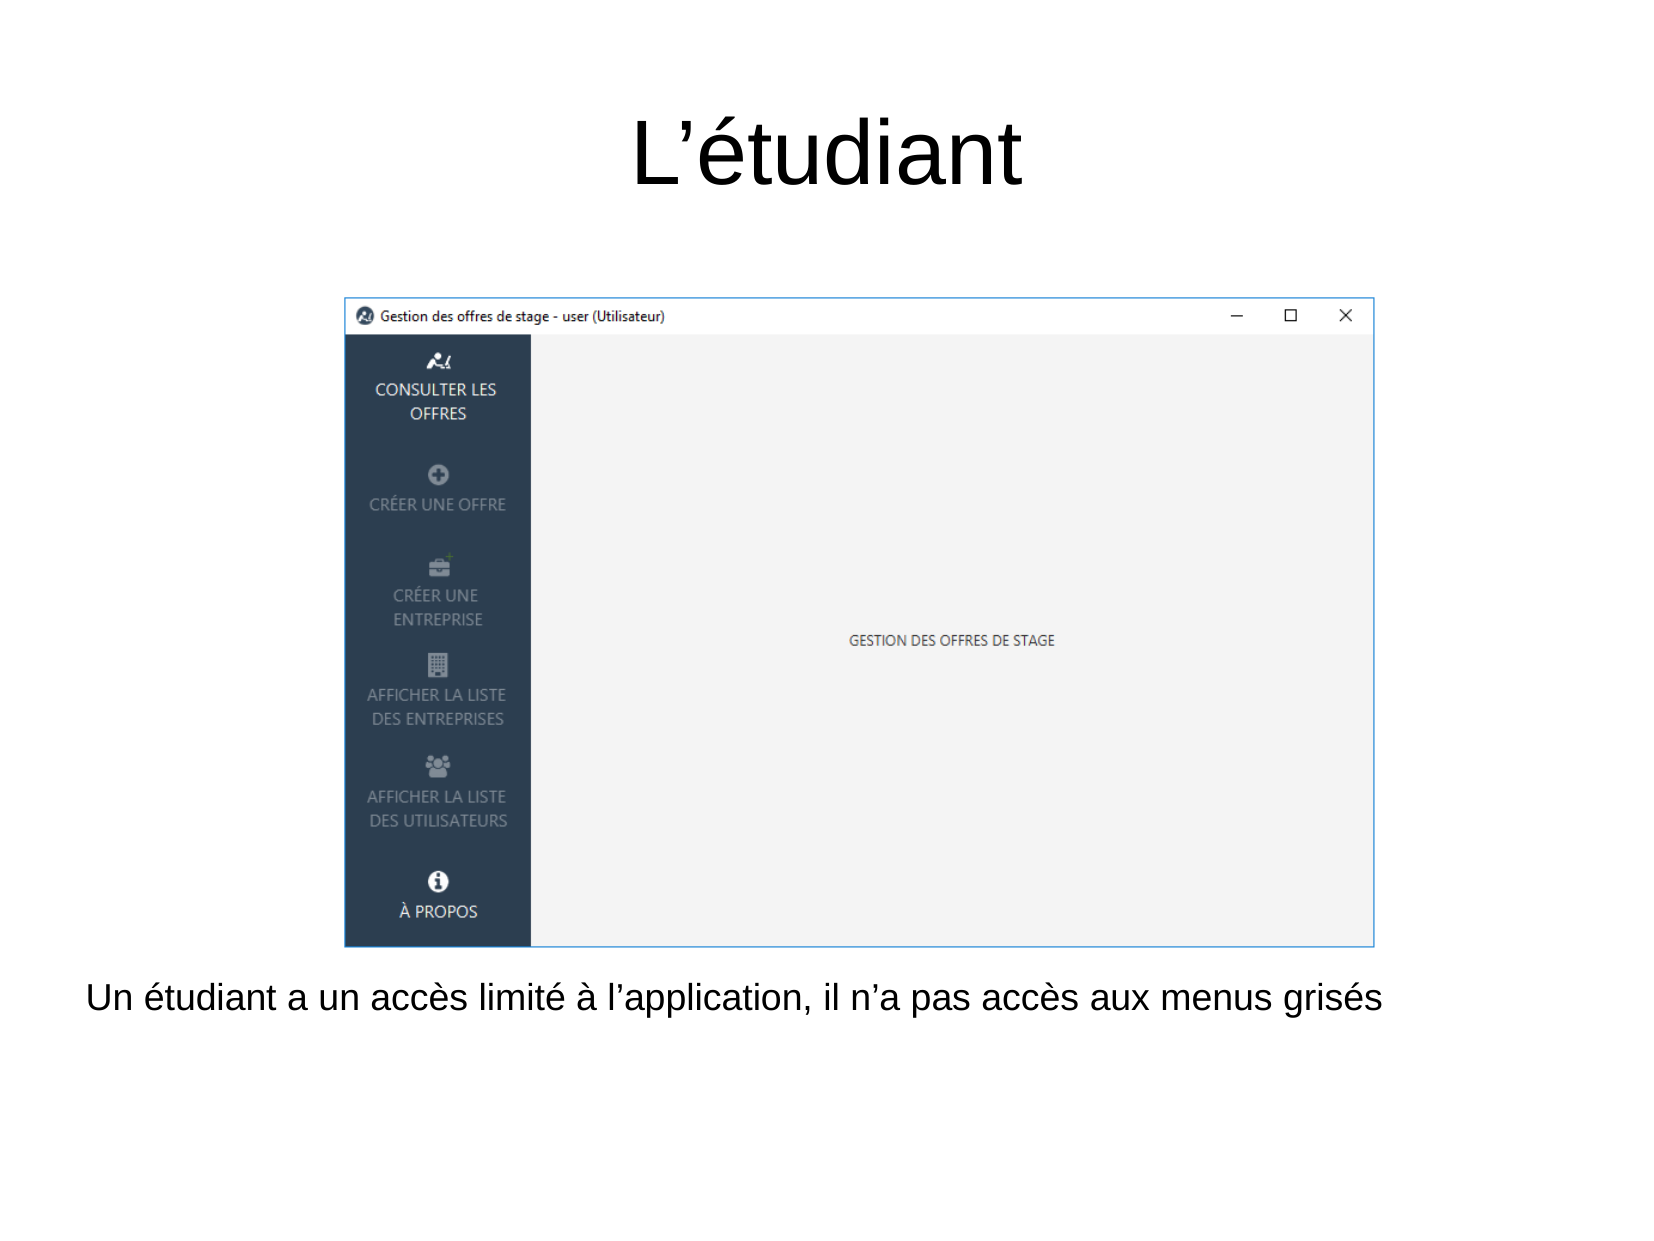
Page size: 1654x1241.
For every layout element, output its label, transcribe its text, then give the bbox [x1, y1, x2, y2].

text_box Un étudiant a un accès limité à l’application, il n’a pas accès aux menus grisés [70, 968, 1654, 1241]
picture [342, 295, 1377, 950]
title L’étudiant [82, 49, 1571, 257]
